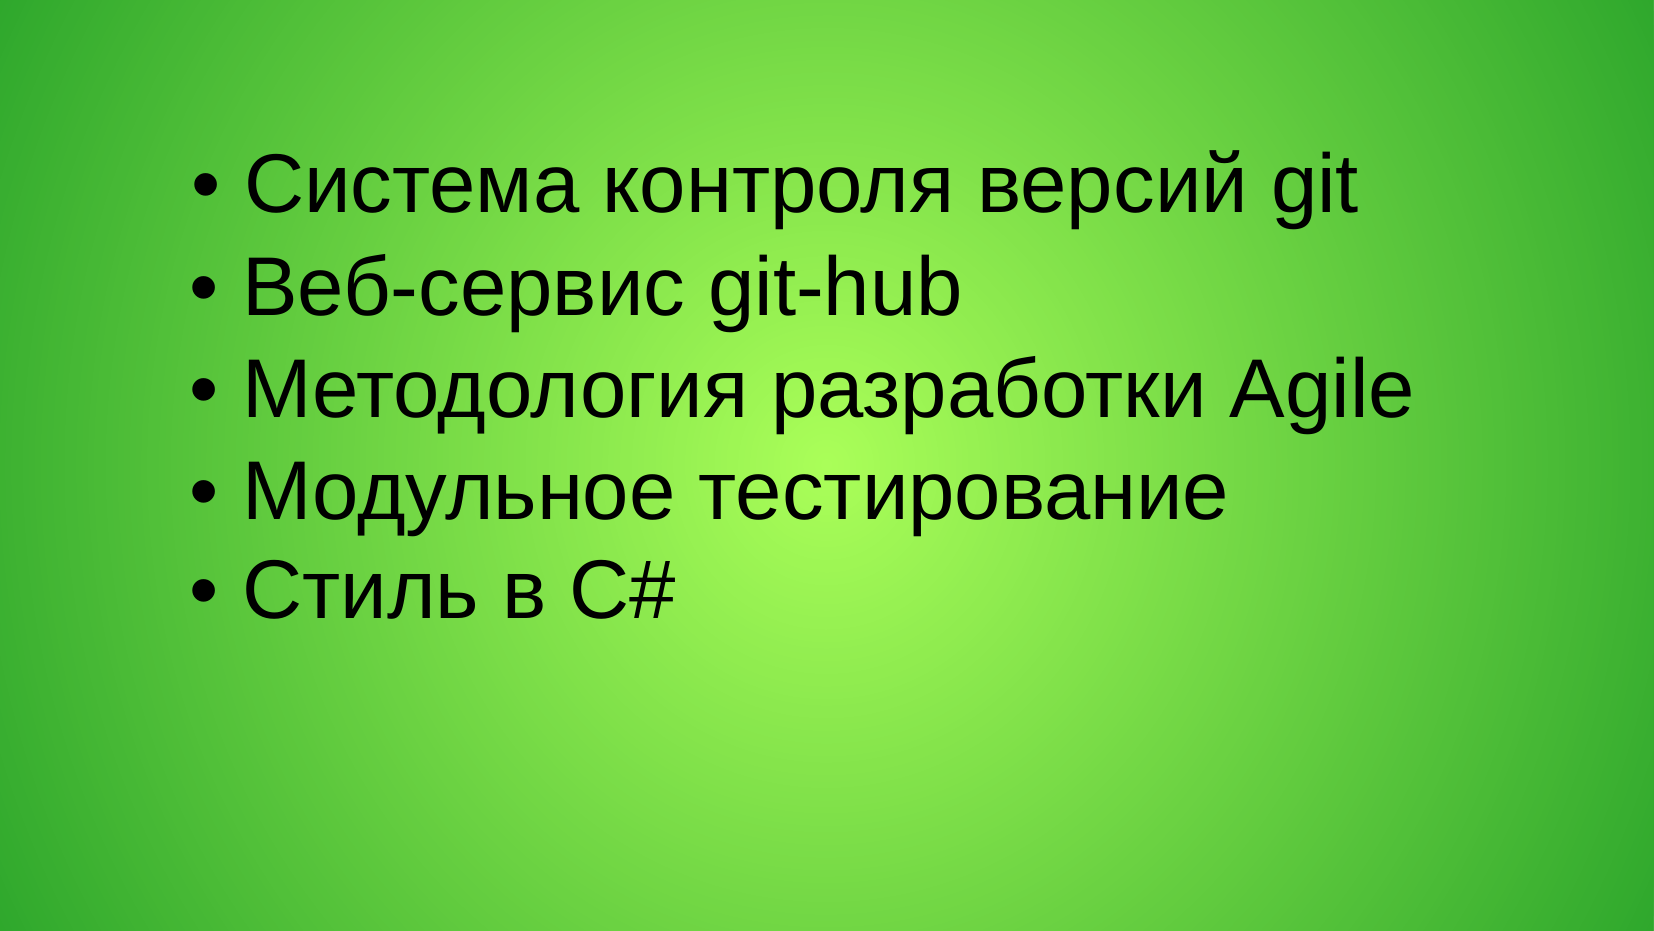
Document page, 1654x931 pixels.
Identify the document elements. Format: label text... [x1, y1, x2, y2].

text_box • Модульное тестирование [175, 437, 1380, 535]
text_box • Стиль в C# [175, 535, 1380, 644]
text_box • Методология разработки Agile [175, 335, 1477, 443]
text_box • Веб-сервис git-hub [175, 232, 1380, 335]
text_box • Система контроля версий git [177, 129, 1382, 238]
